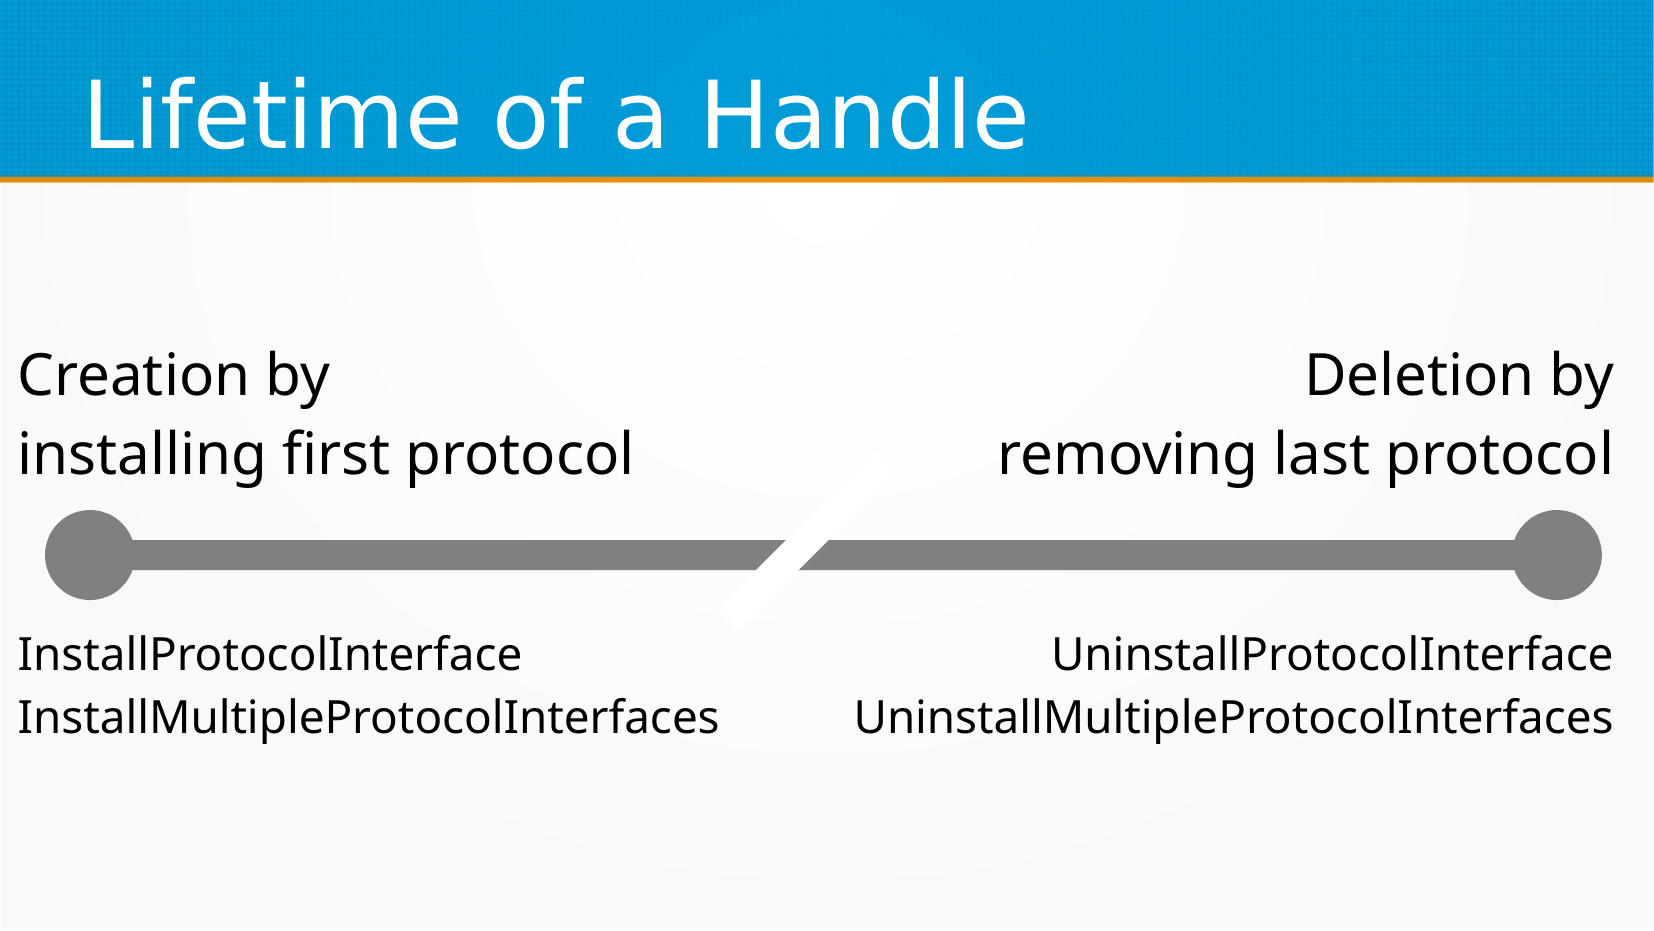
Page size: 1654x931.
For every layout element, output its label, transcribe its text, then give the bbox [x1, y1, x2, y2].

text_box InstallProtocolInterface InstallMultipleProtocolInterfaces [11, 601, 762, 767]
text_box UninstallProtocolInterface UninstallMultipleProtocolInterfaces [870, 601, 1621, 767]
text_box [45, 456, 1602, 607]
text_box Deletion by removing last protocol [870, 330, 1621, 496]
picture [0, 175, 1654, 931]
title Lifetime of a Handle [82, 14, 1571, 171]
text_box Creation by installing first protocol [11, 330, 762, 496]
